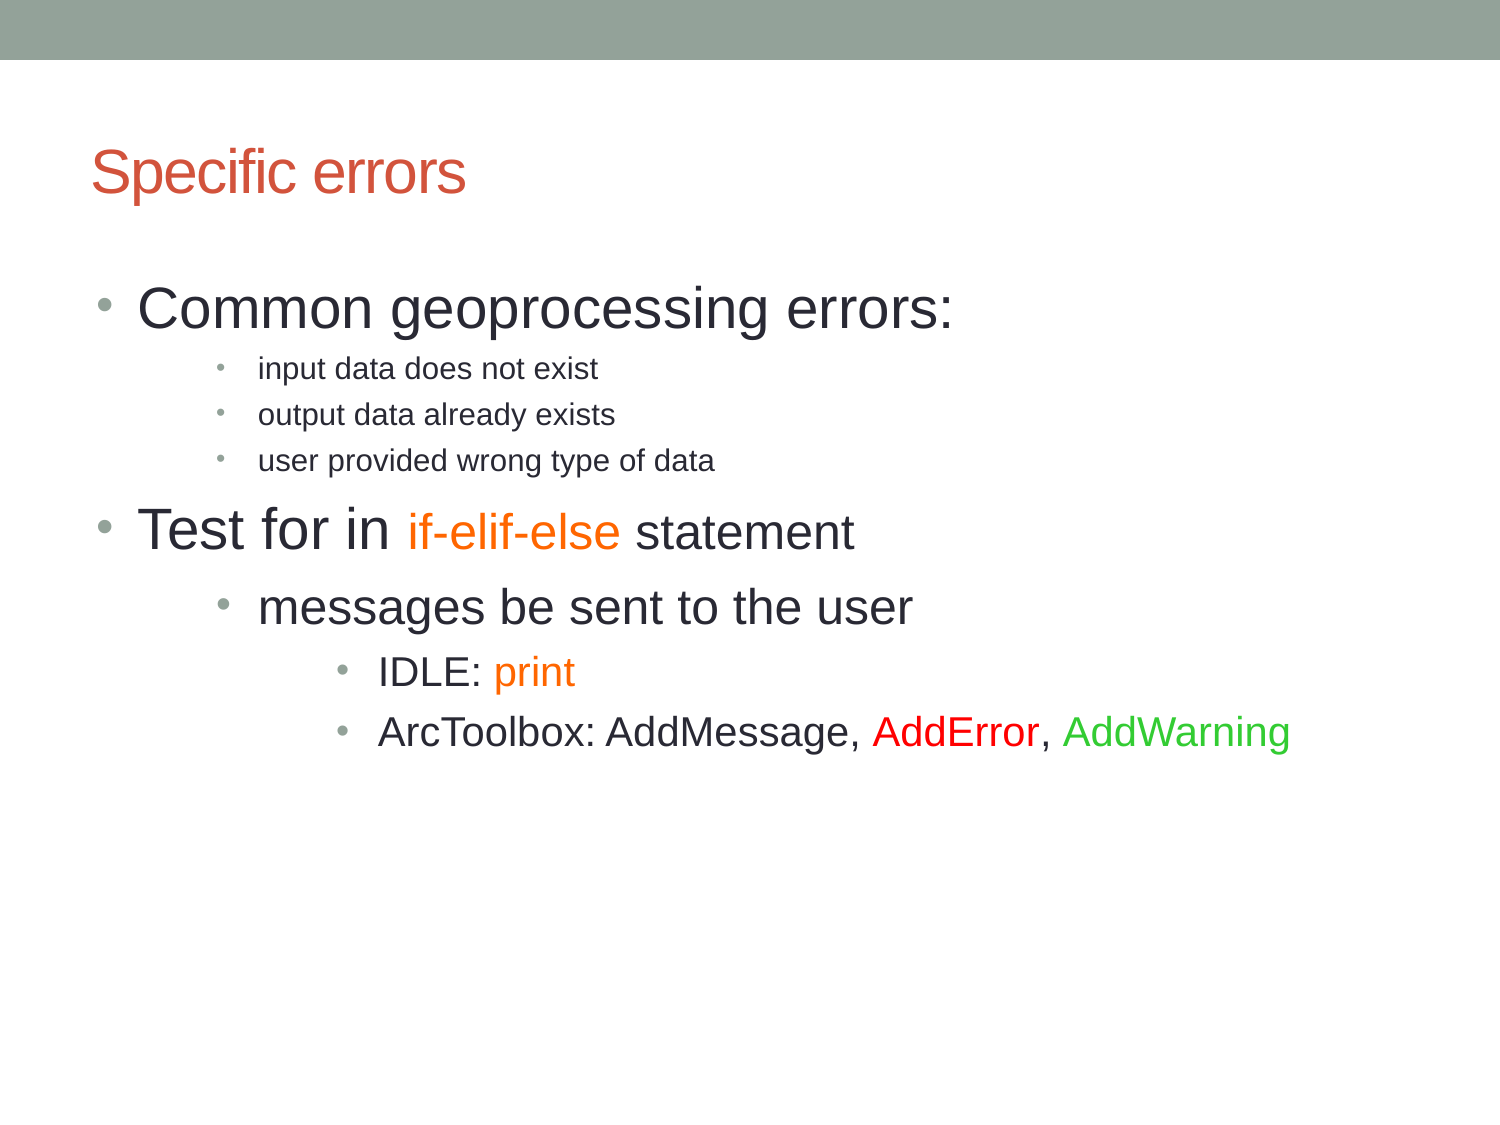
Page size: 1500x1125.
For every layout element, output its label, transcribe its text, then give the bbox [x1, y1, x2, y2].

title Specific errors [75, 87, 1426, 251]
list Common geoprocessing errors: input data does not exist output data already exists user provided wrong type of data Test for in if-elif-else statement messages be sent to the user IDLE: print ArcToolbox: AddMessage, AddError, AddWarning [75, 262, 1426, 1063]
